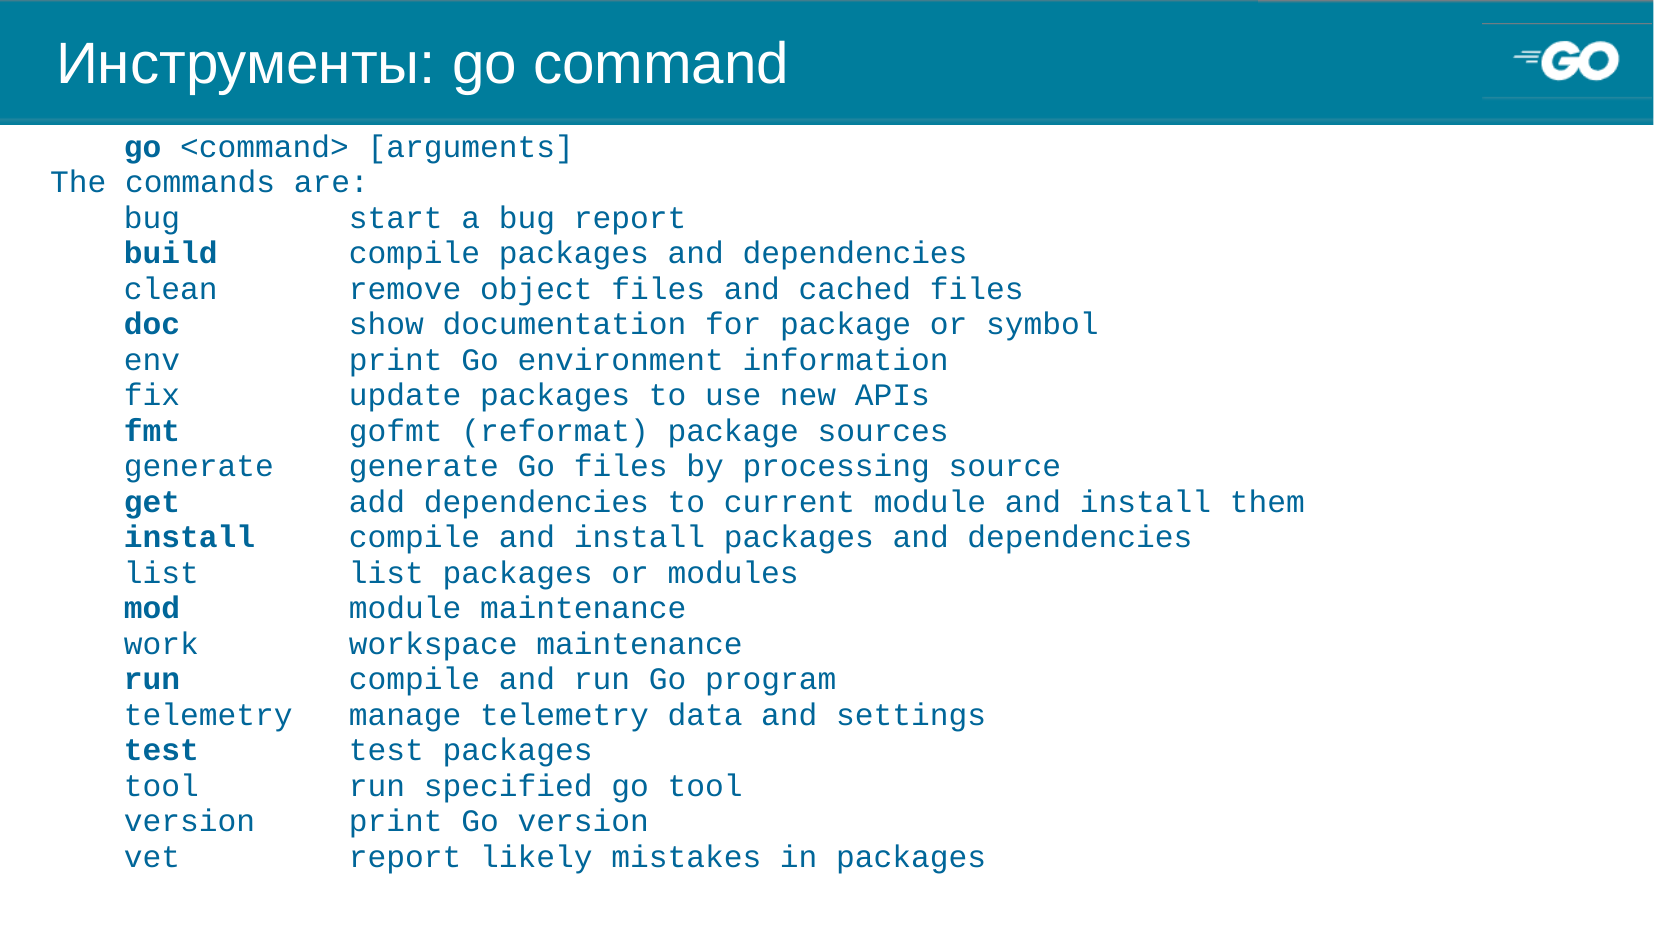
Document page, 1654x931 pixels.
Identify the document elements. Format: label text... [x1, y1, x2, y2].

picture [1542, 41, 1619, 81]
text_box Инструменты: go command [41, 23, 1495, 104]
text_box go <command> [arguments] The commands are: bug start a bug report build compile packages and dependencies clean remove object files and cached files doc show documentation for package or symbol env print Go environment information fix update packages to use new APIs fmt gofmt (reformat) package sources generate generate Go files by processing source get add dependencies to current module and install them install compile and install packages and dependencies list list packages or modules mod module maintenance work workspace maintenance run compile and run Go program telemetry manage telemetry data and settings test test packages tool run specified go tool version print Go version vet report likely mistakes in packages [35, 124, 1619, 898]
